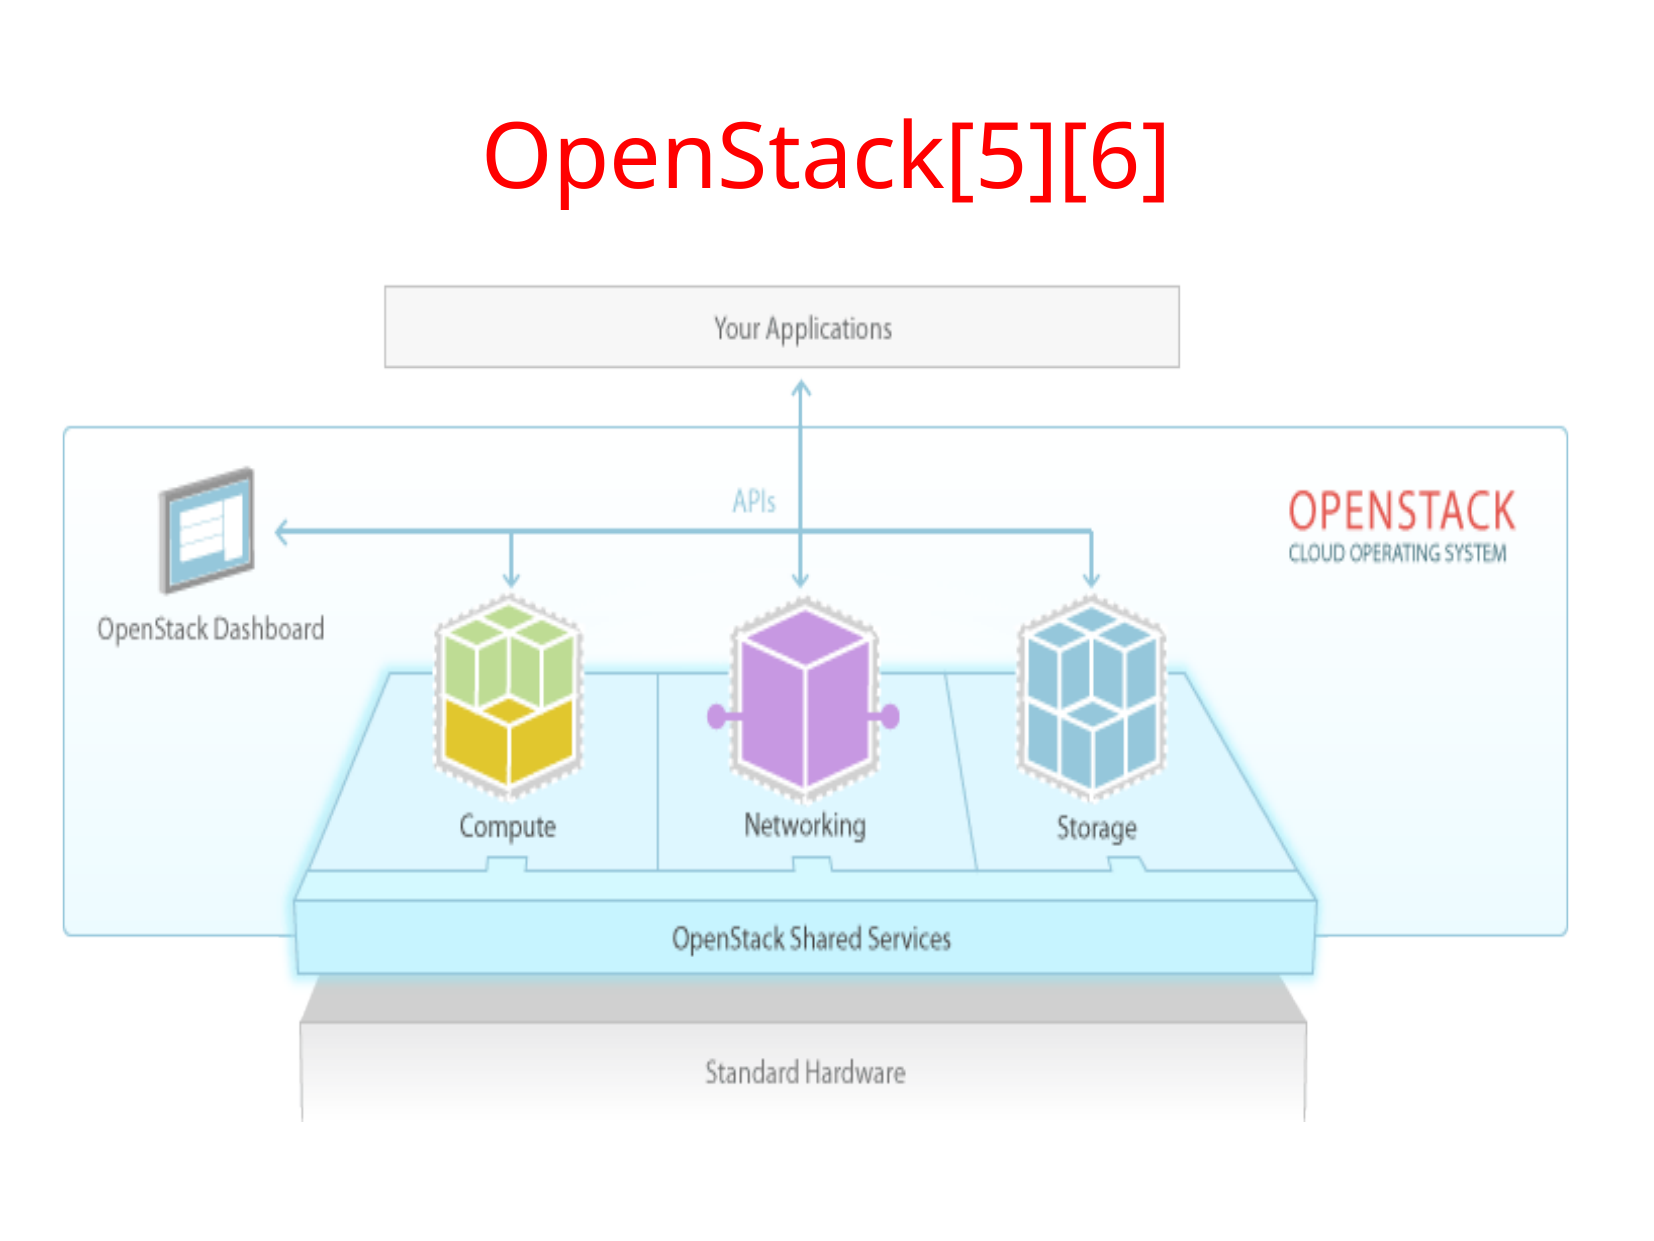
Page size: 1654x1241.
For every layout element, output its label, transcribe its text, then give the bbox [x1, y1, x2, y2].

picture [59, 283, 1571, 1123]
title OpenStack[5][6] [82, 49, 1571, 257]
